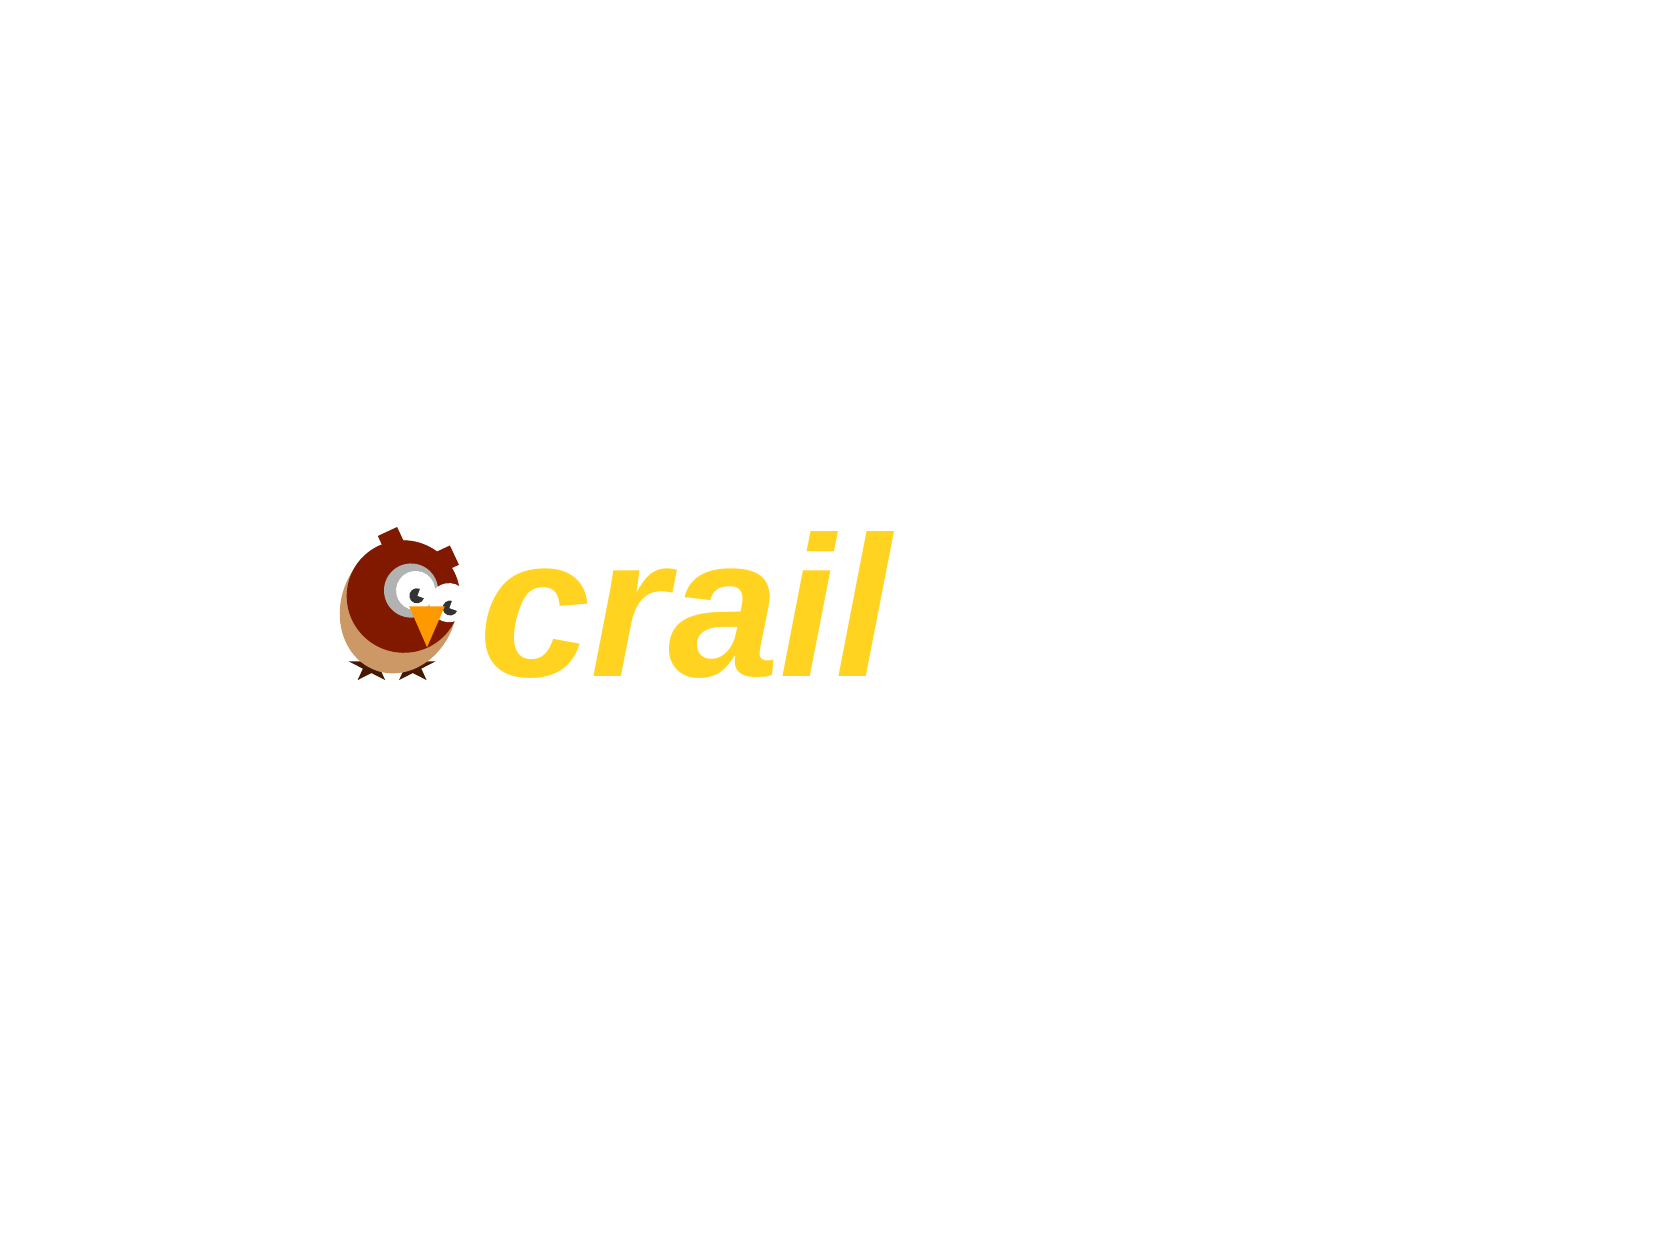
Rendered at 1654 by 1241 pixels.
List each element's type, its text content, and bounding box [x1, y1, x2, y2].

text_box crail [465, 495, 954, 719]
text_box [339, 527, 469, 681]
